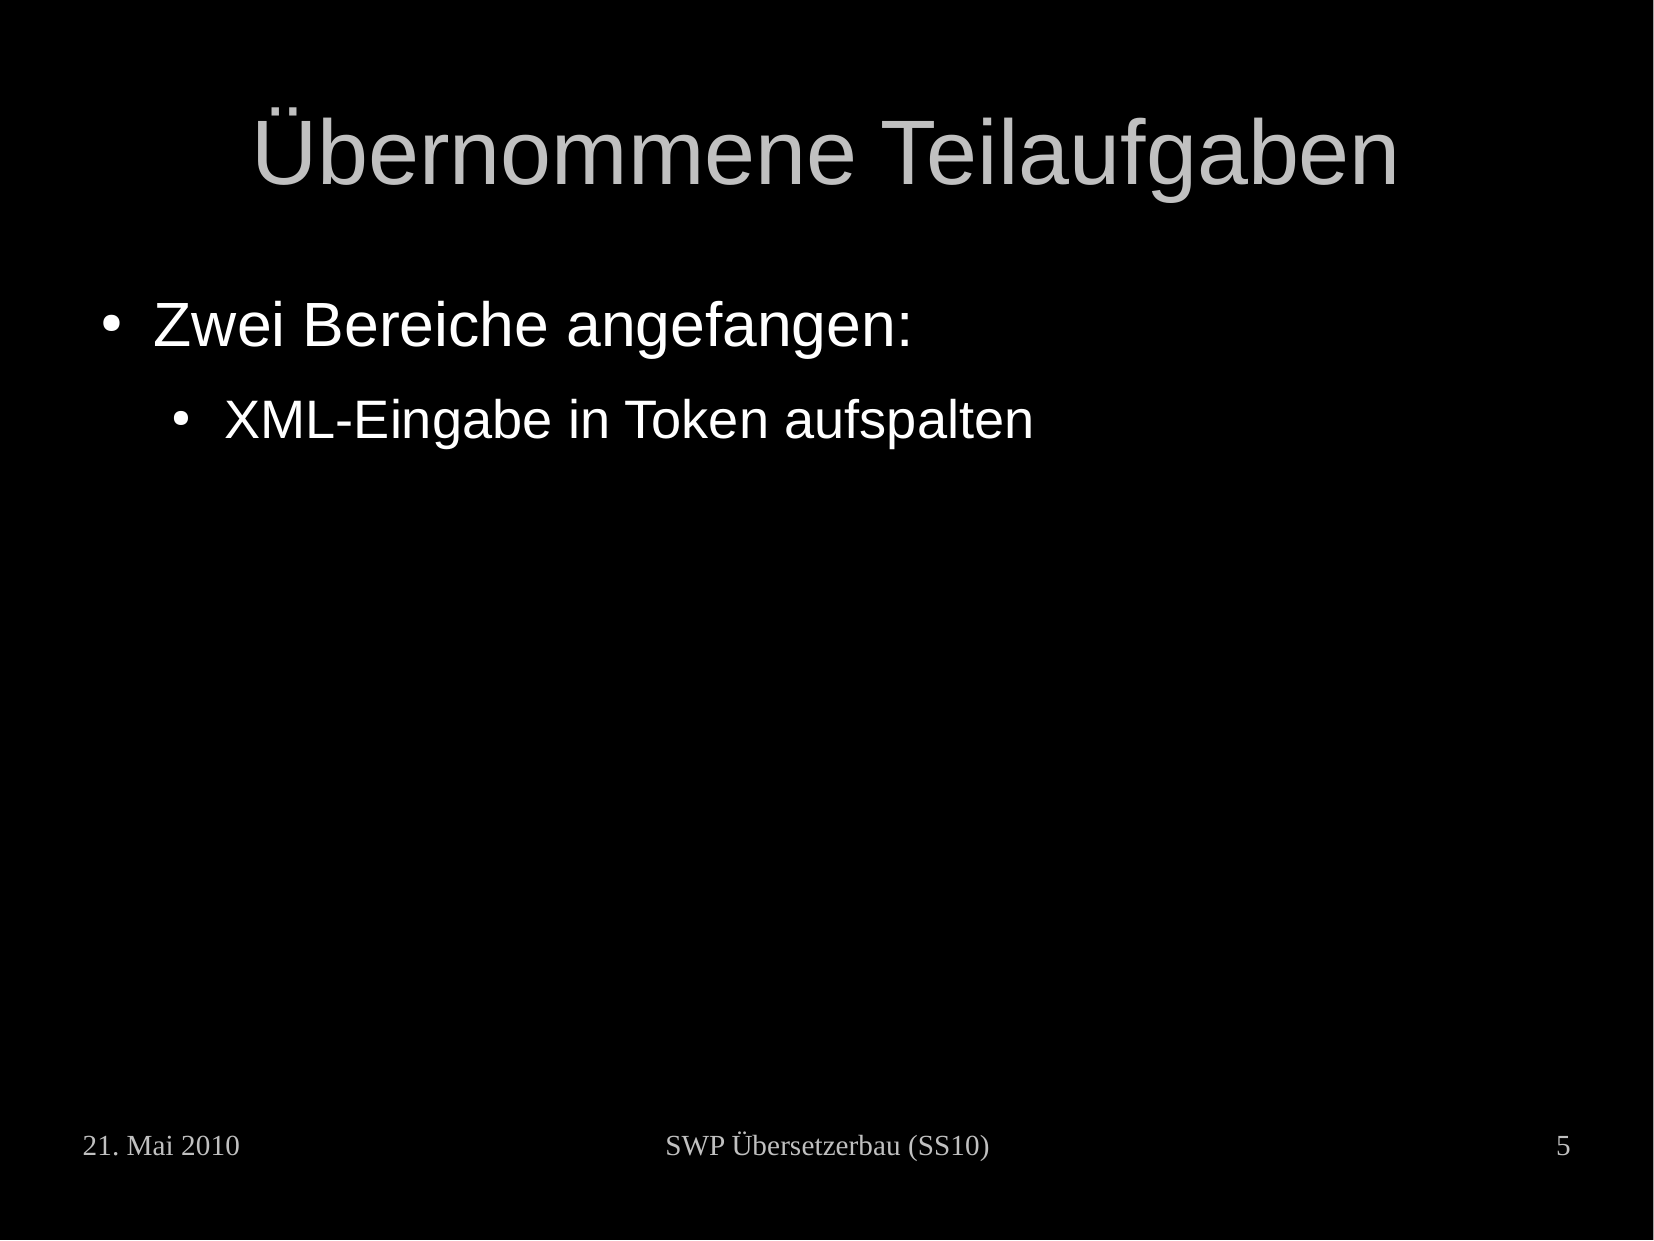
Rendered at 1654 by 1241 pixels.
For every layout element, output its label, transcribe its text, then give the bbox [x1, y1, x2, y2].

list Zwei Bereiche angefangen: XML-Eingabe in Token aufspalten [82, 290, 1571, 1109]
title Übernommene Teilaufgaben [82, 49, 1571, 257]
